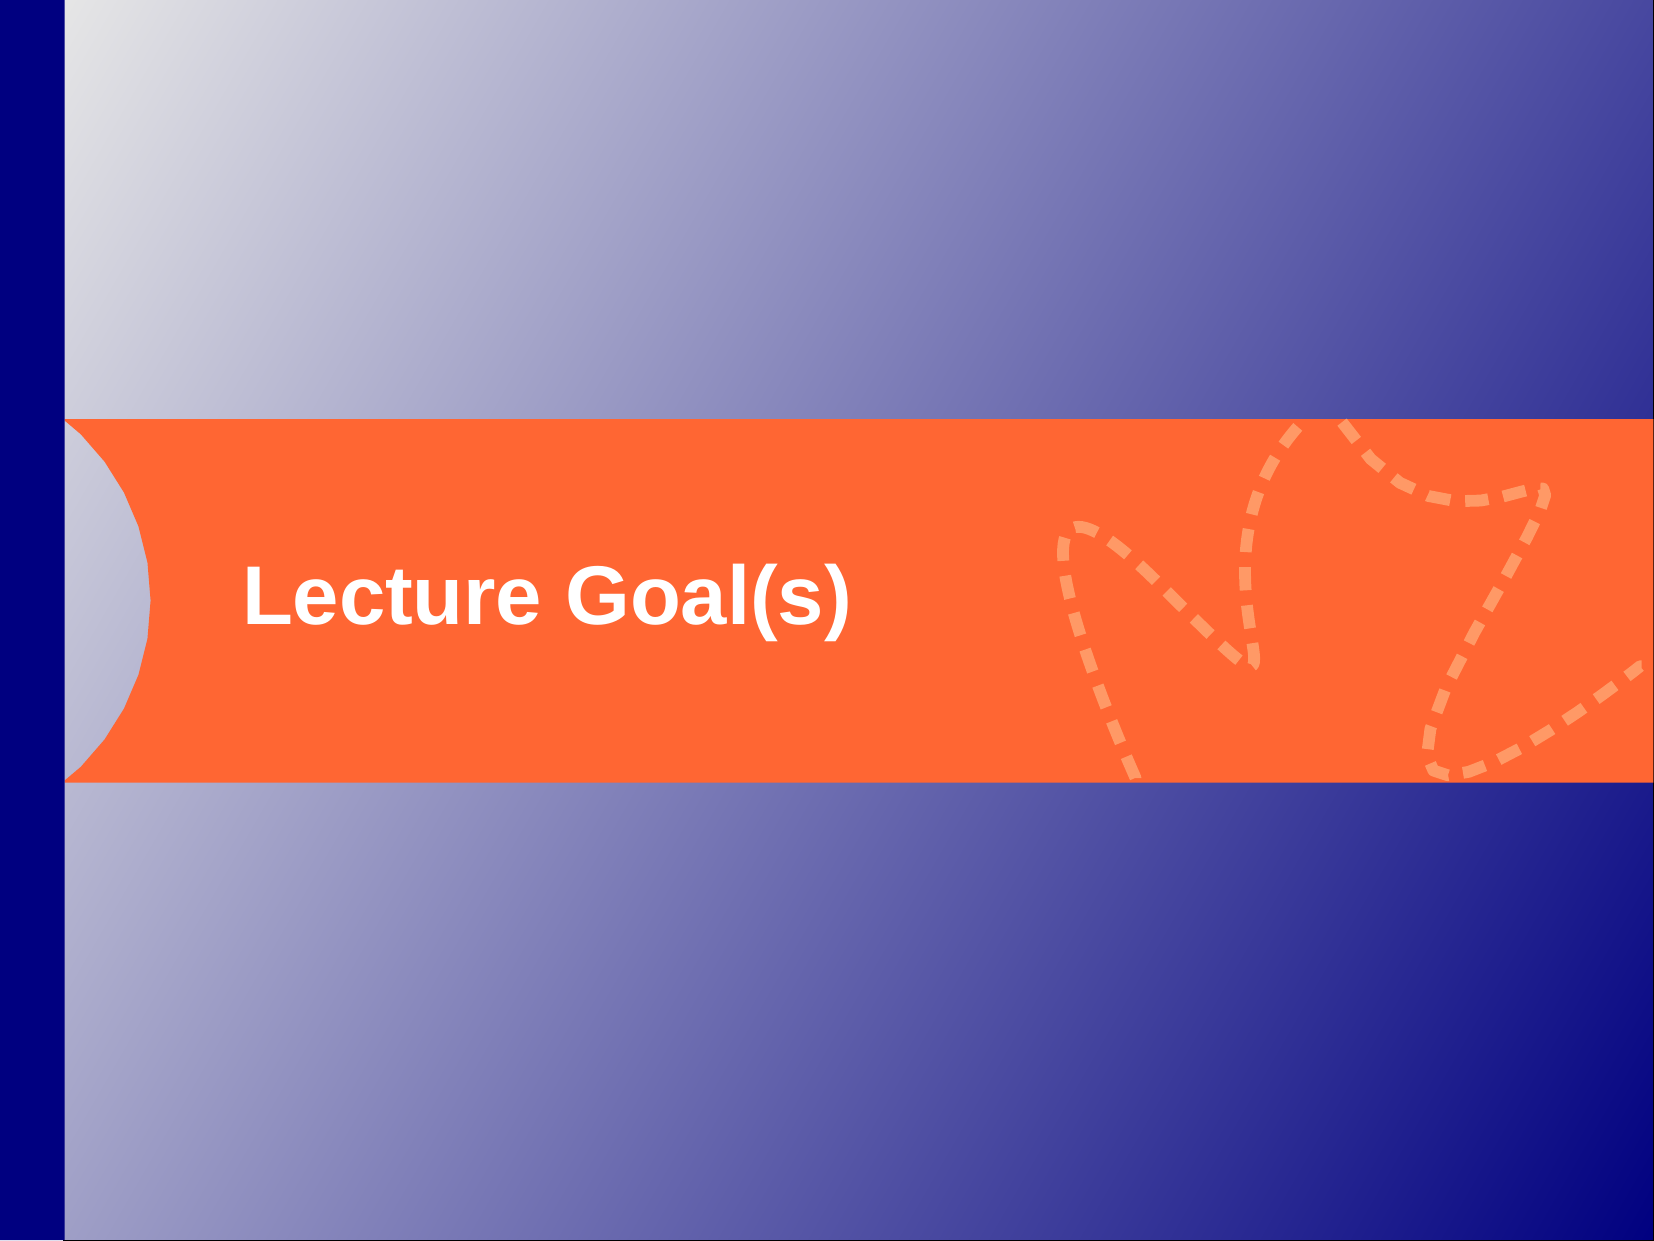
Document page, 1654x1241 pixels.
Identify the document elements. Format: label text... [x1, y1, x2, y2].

title Lecture Goal(s) [242, 474, 1111, 727]
